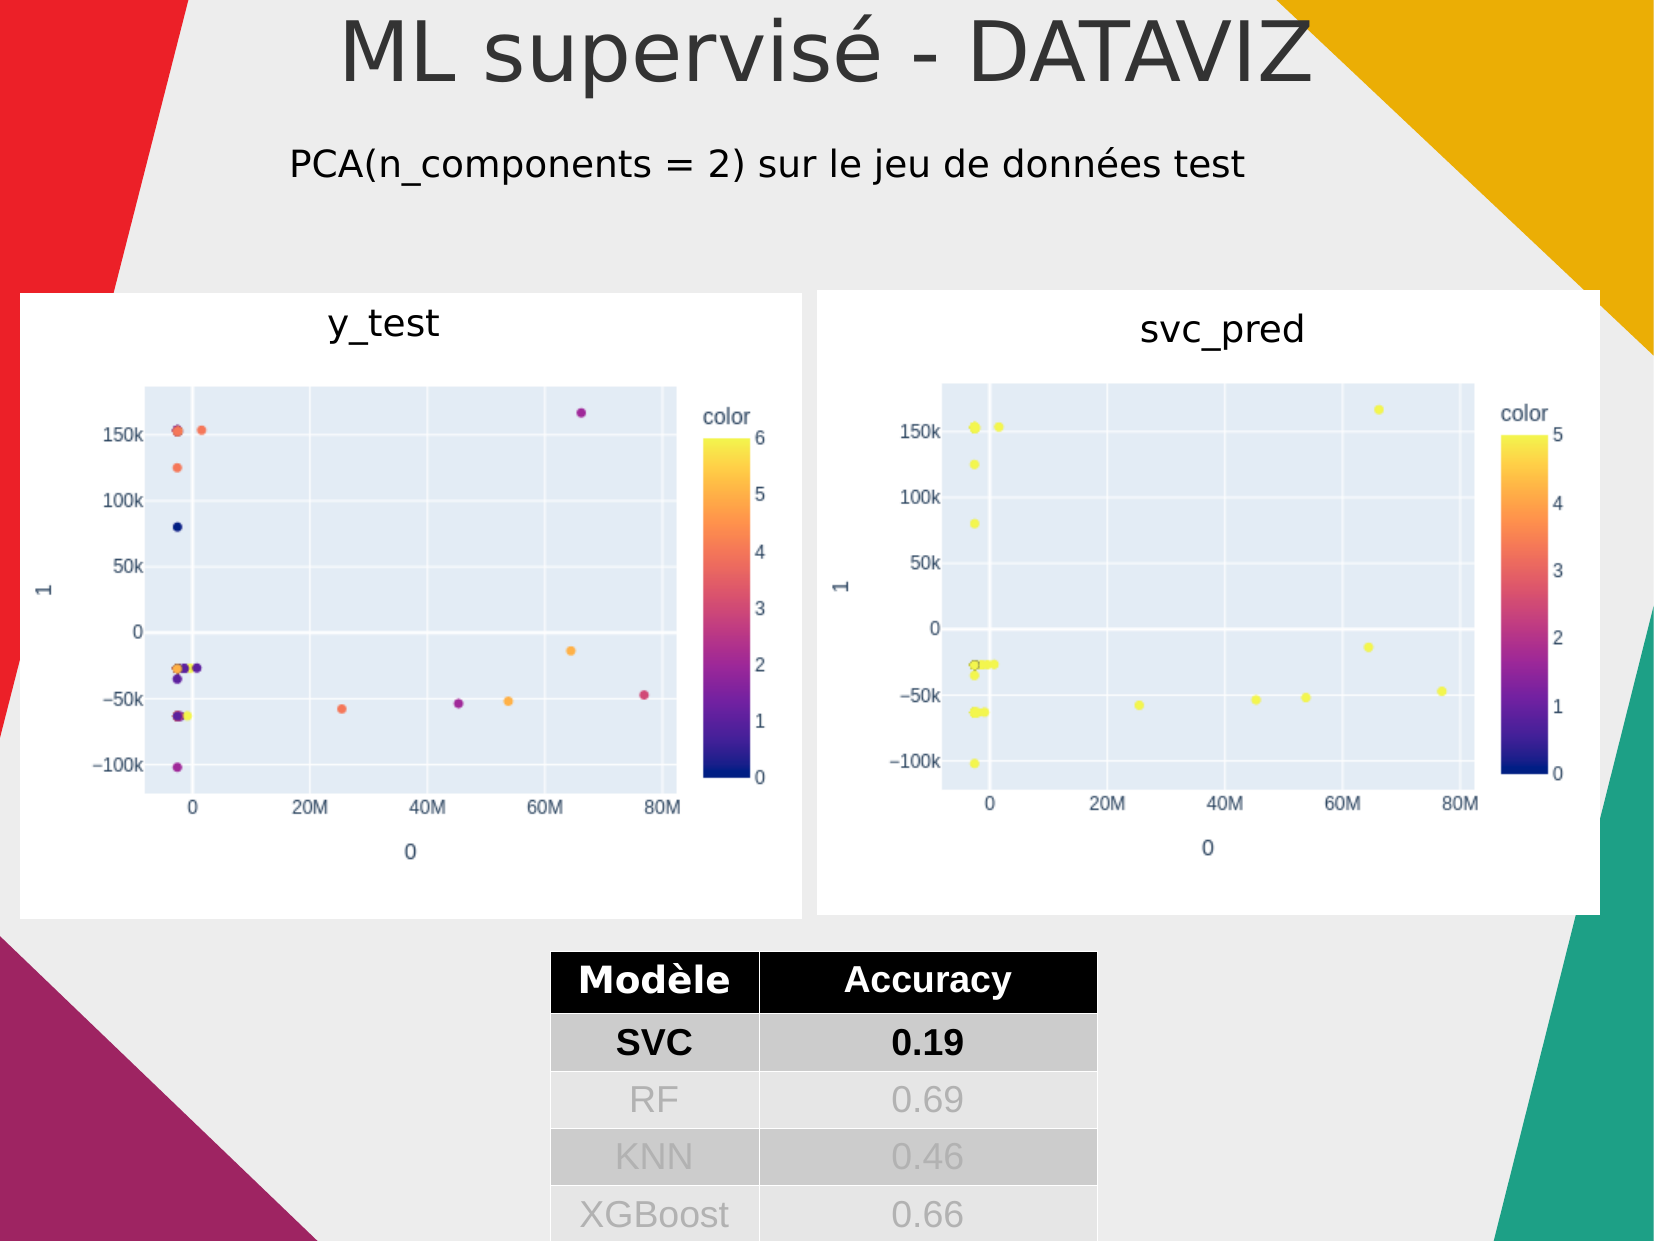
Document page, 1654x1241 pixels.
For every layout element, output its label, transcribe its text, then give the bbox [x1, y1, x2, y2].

text_box svc_pred [1125, 300, 1336, 361]
picture [20, 293, 802, 919]
table_cell RF [551, 1072, 759, 1128]
table_header Accuracy [760, 952, 1097, 1013]
table_cell SVC [551, 1014, 759, 1071]
table_cell 0.46 [760, 1129, 1097, 1185]
table_cell 0.66 [760, 1186, 1097, 1241]
picture [817, 290, 1600, 916]
table_header Modèle [551, 952, 759, 1013]
table_cell 0.19 [760, 1014, 1097, 1071]
table_cell XGBoost [551, 1186, 759, 1241]
title ML supervisé - DATAVIZ [114, 0, 1539, 106]
table_cell KNN [551, 1129, 759, 1185]
text_box PCA(n_components = 2) sur le jeu de données test [274, 135, 1276, 237]
text_box y_test [312, 294, 478, 353]
table_cell 0.69 [760, 1072, 1097, 1128]
